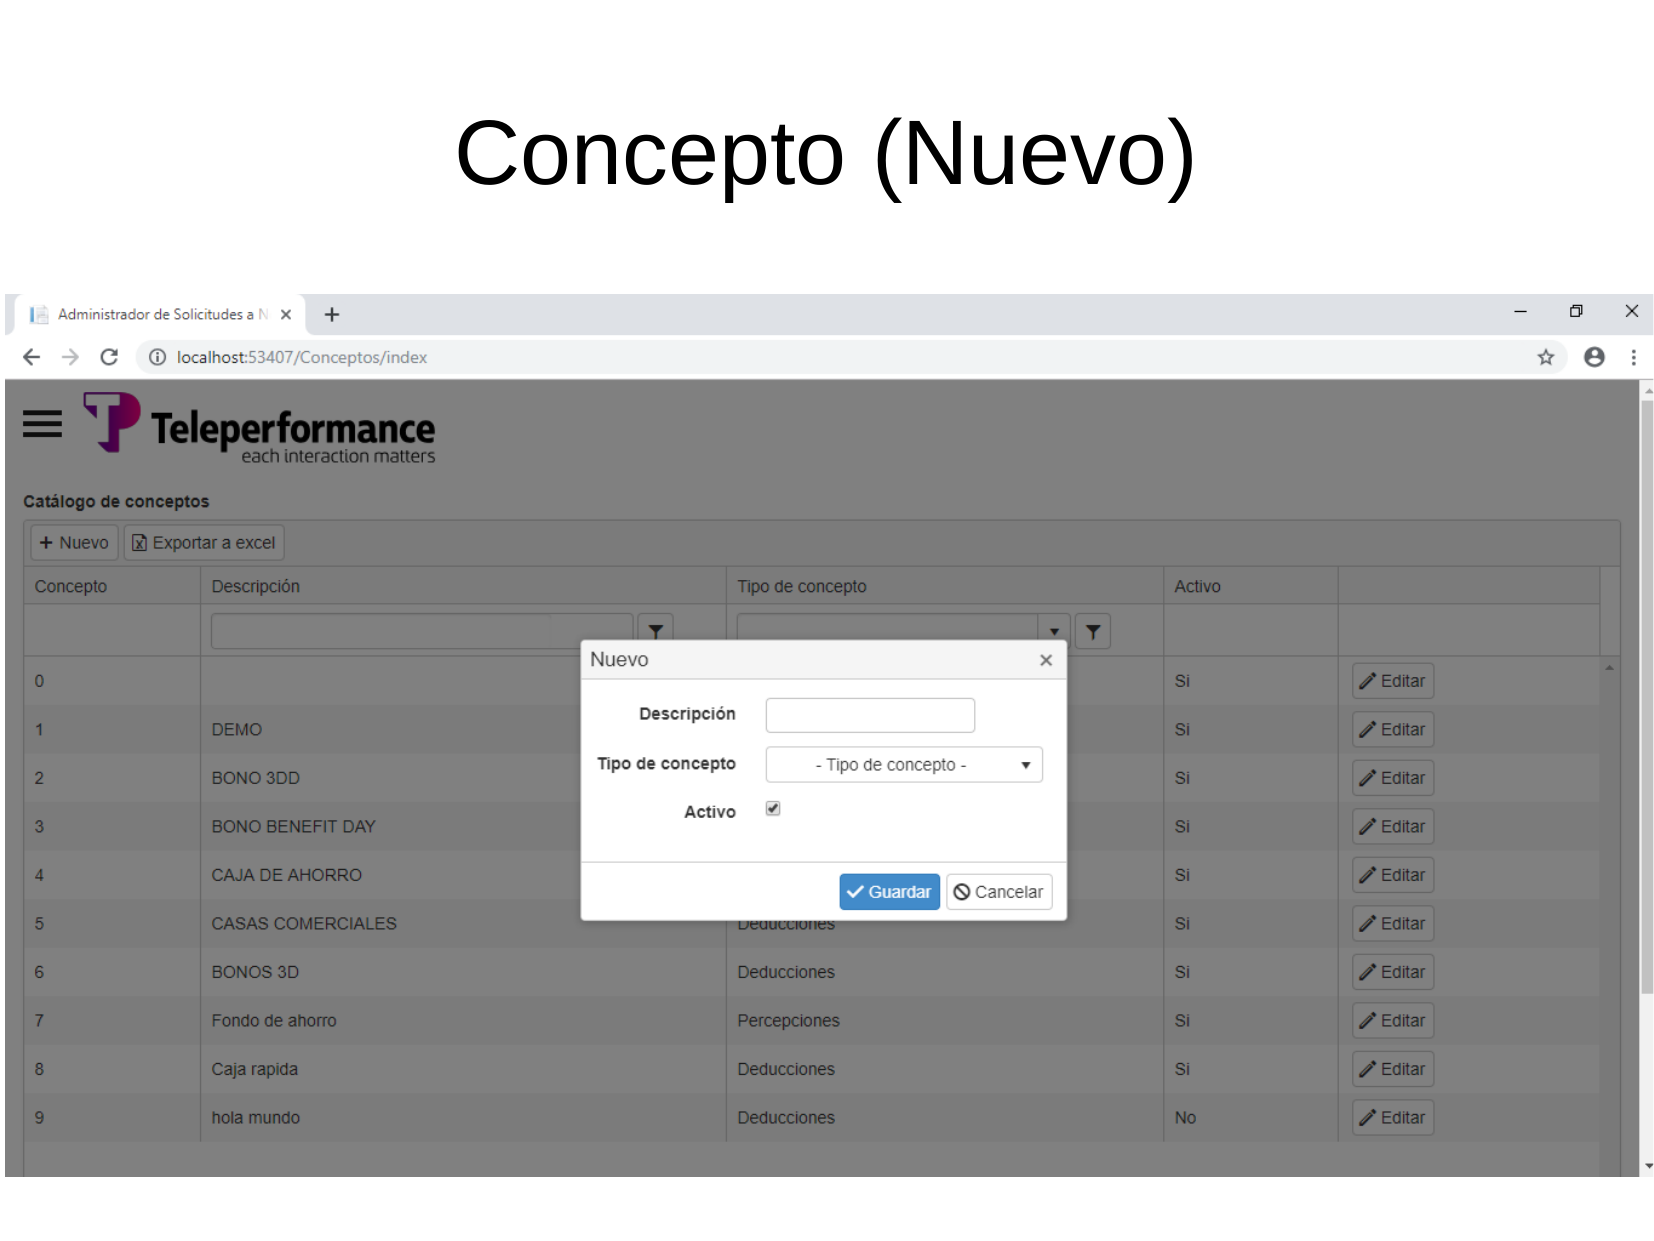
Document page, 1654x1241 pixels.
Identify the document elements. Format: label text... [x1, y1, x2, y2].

picture [5, 294, 1654, 1177]
title Concepto (Nuevo) [82, 49, 1571, 257]
